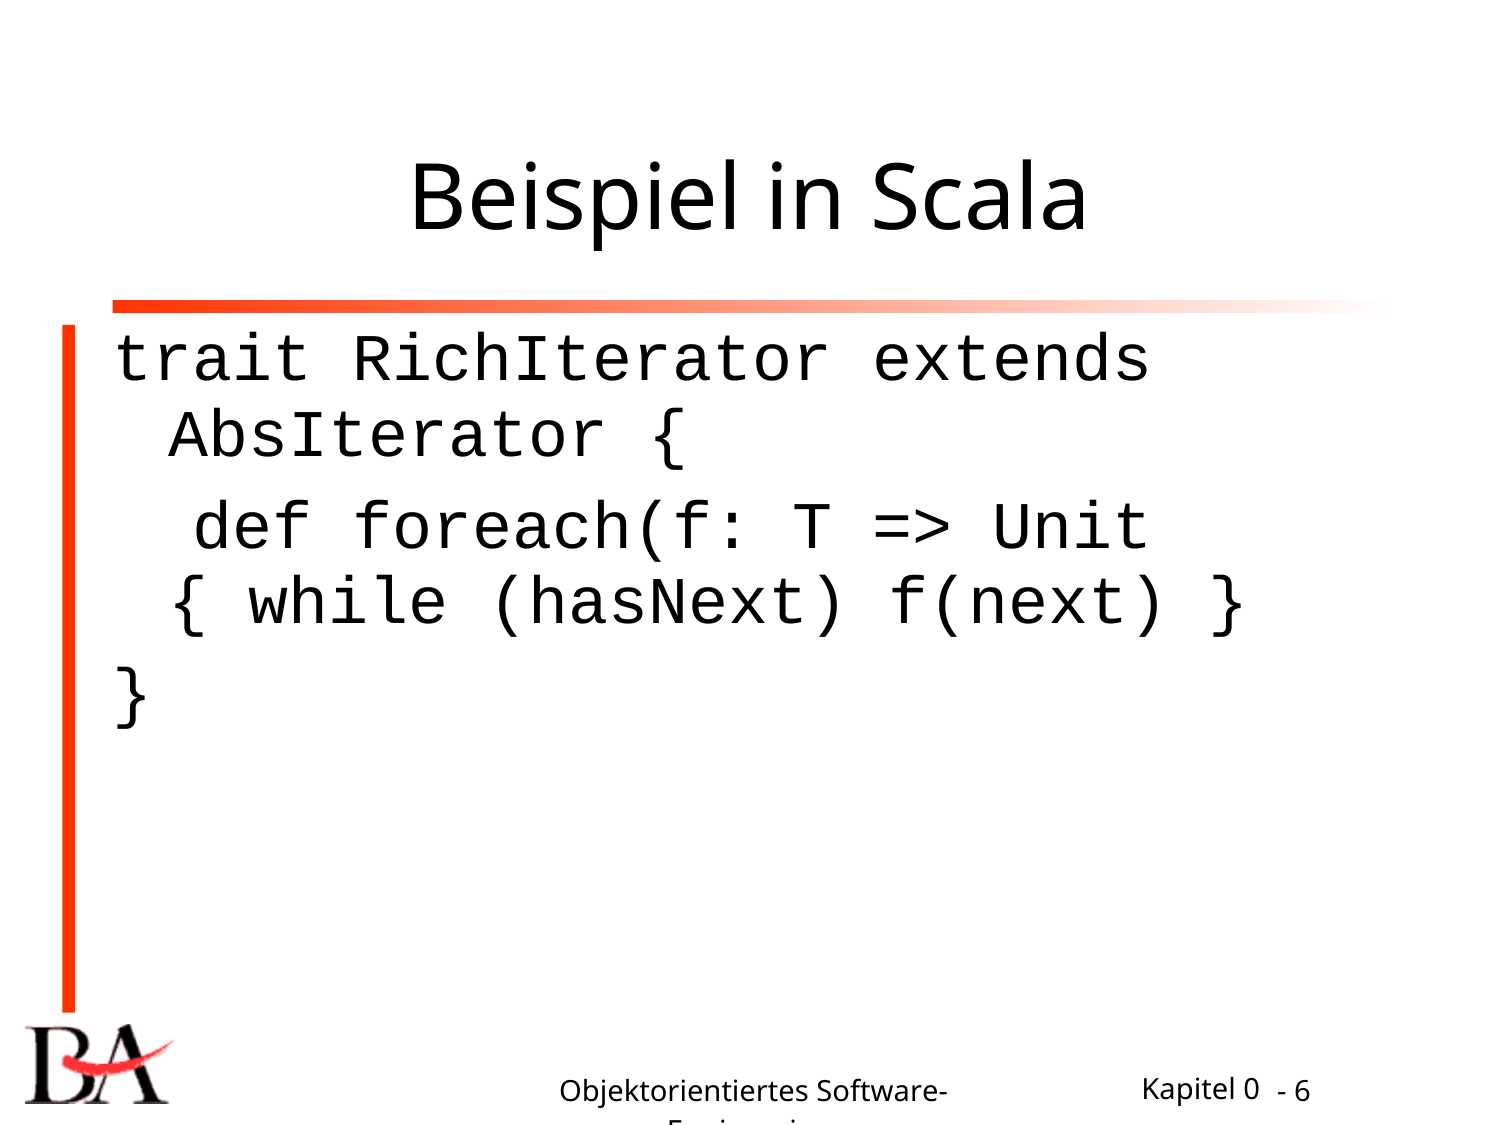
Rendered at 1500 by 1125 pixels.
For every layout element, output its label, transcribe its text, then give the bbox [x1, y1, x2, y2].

picture [24, 1024, 175, 1104]
list trait RichIterator extends AbsIterator { def foreach(f: T => Unit { while (hasNext) f(next) } } [112, 324, 1388, 1036]
title Beispiel in Scala [112, 28, 1388, 324]
